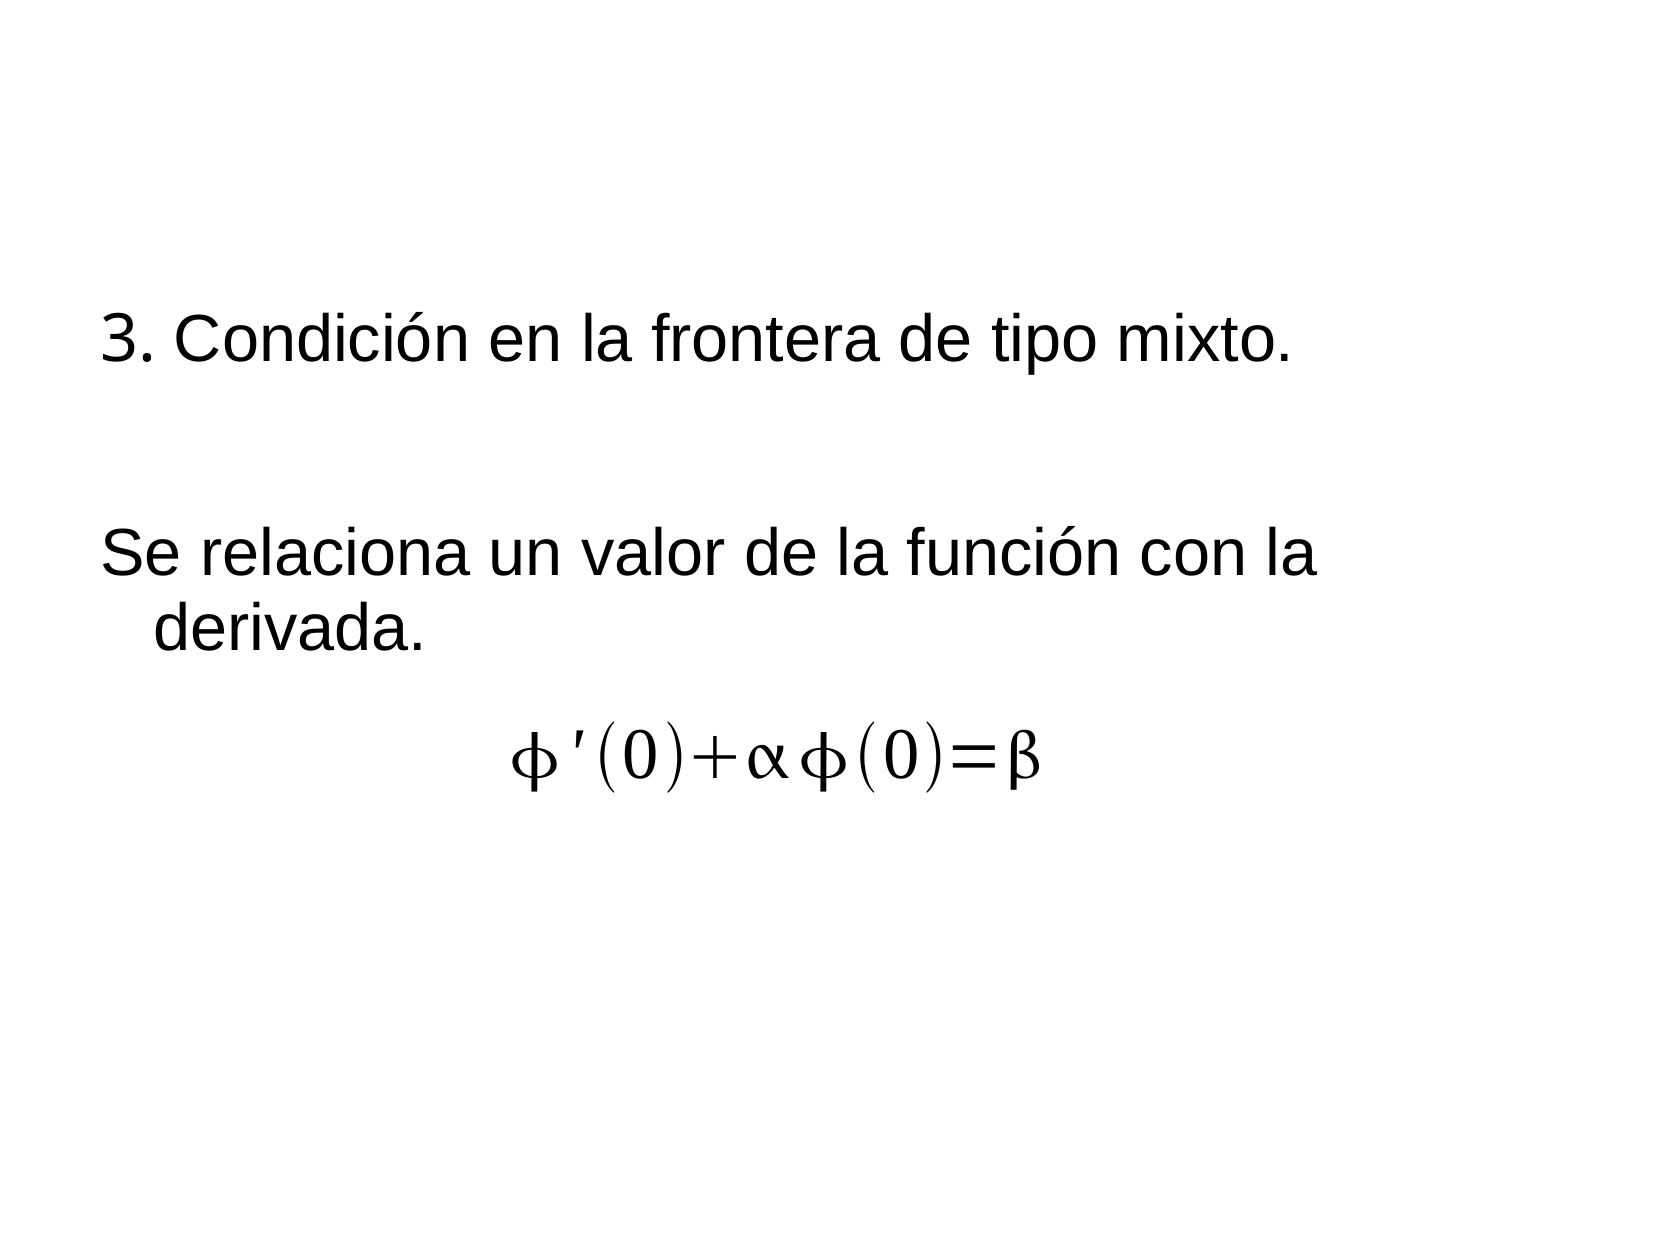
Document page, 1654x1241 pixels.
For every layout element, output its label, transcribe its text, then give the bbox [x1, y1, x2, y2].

list Condición en la frontera de tipo mixto. Se relaciona un valor de la función con la derivada. [82, 290, 1571, 1109]
chart [501, 714, 1054, 798]
